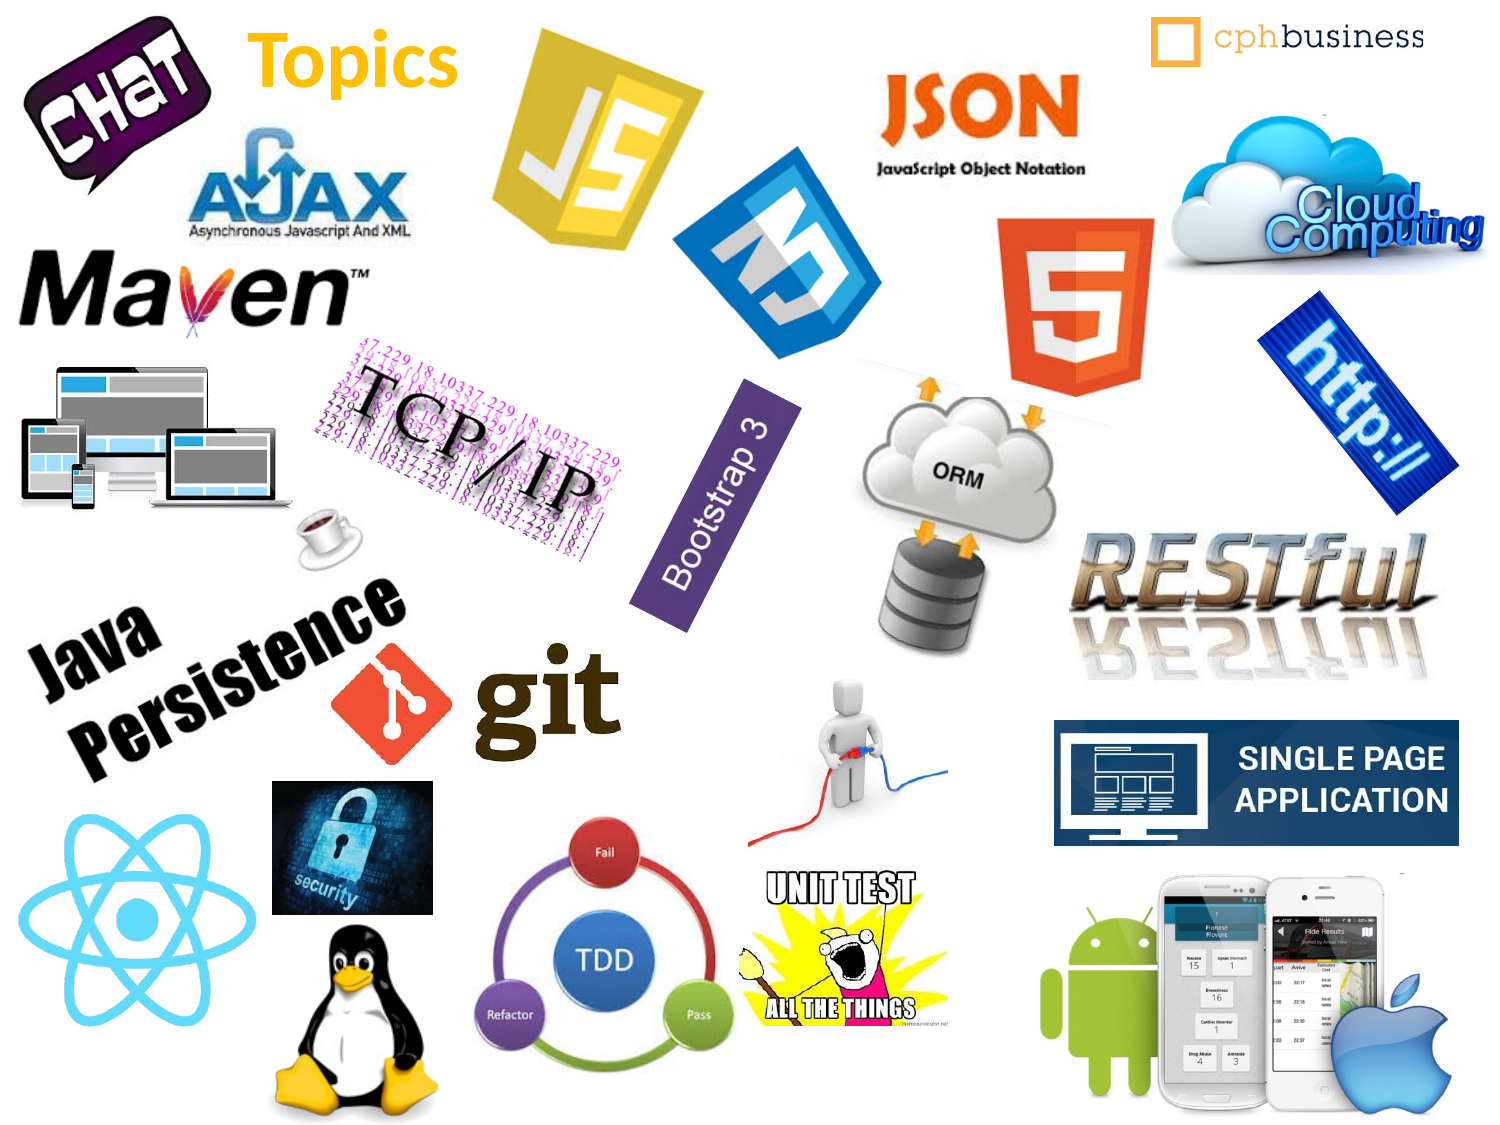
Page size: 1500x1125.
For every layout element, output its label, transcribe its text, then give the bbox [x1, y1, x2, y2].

picture [1054, 720, 1459, 846]
picture [455, 15, 711, 282]
picture [1, 352, 948, 1125]
picture [1151, 17, 1424, 67]
text_box Topics [232, 0, 517, 111]
picture [1035, 873, 1456, 1118]
picture [628, 378, 803, 634]
picture [864, 50, 1104, 200]
picture [748, 114, 1491, 848]
picture [0, 0, 629, 562]
picture [667, 140, 904, 382]
